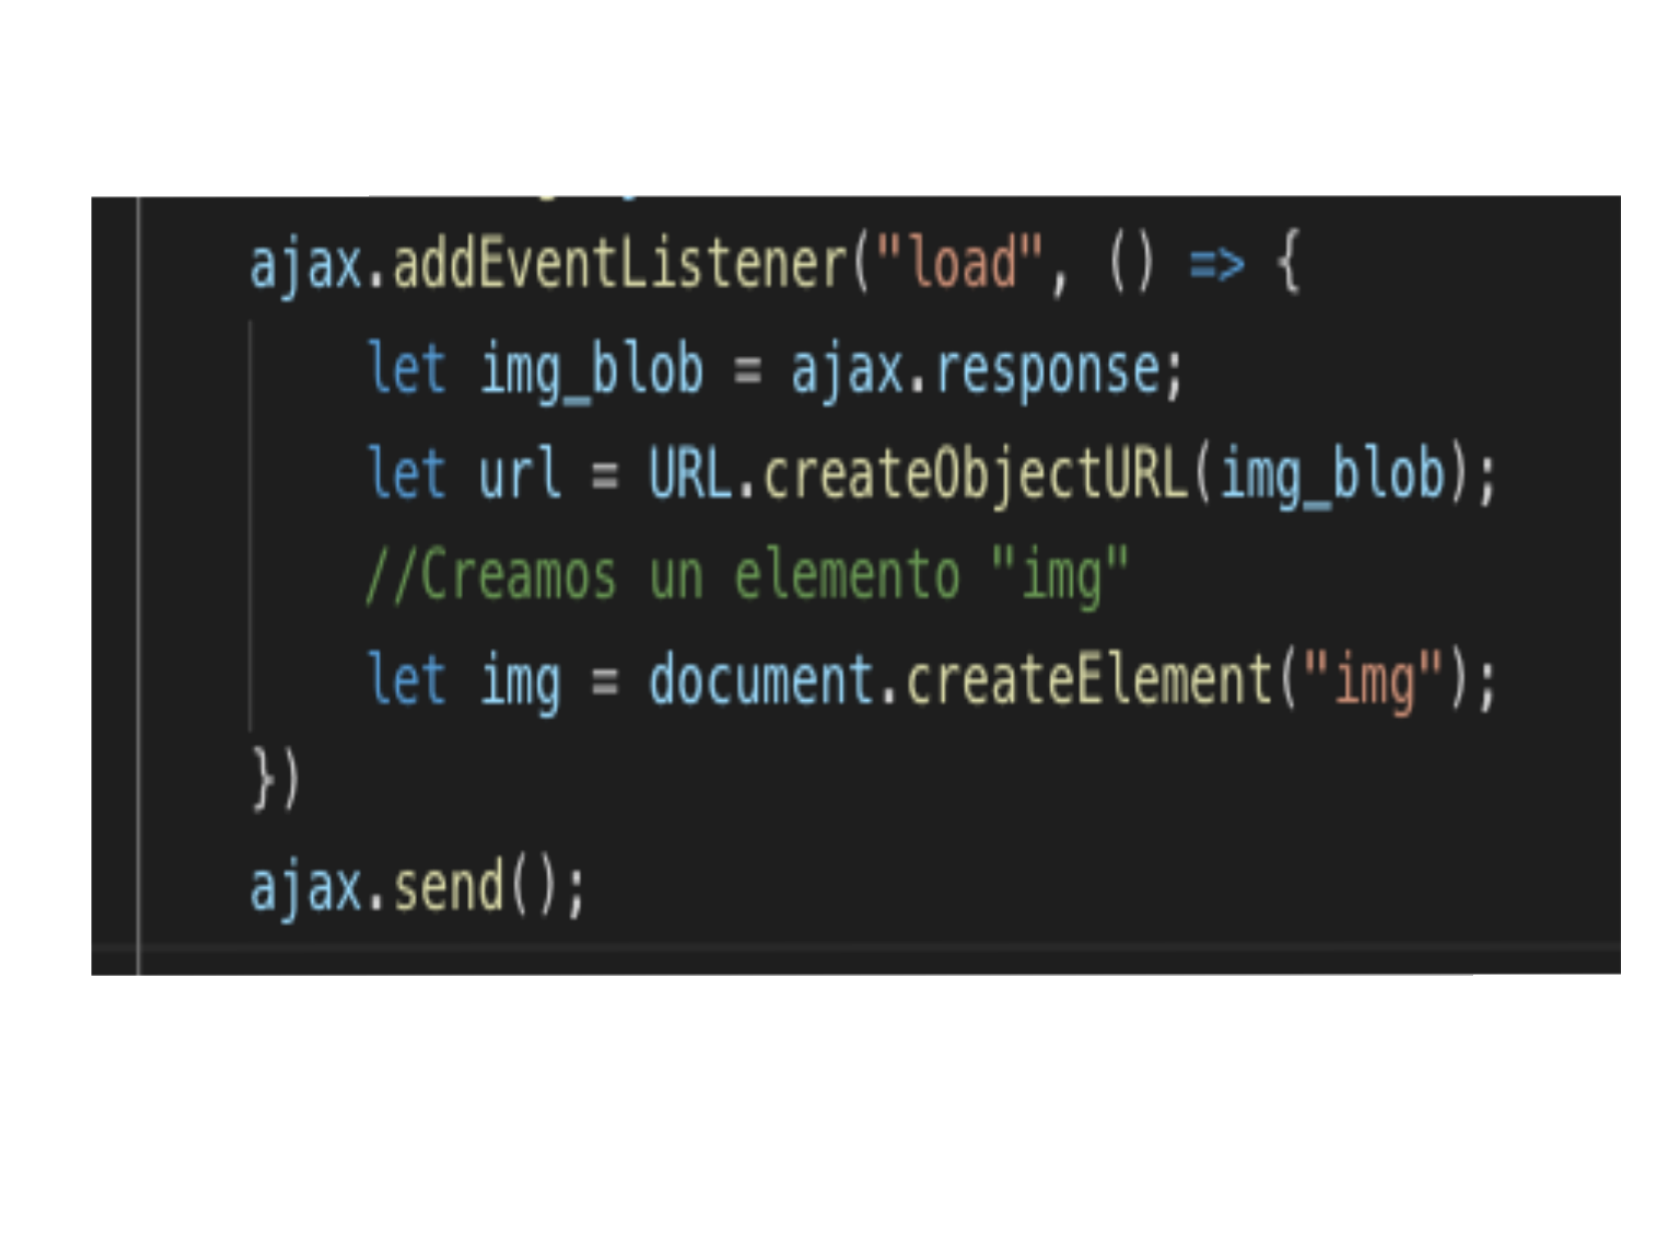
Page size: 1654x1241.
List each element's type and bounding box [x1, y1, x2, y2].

picture [90, 195, 1621, 976]
